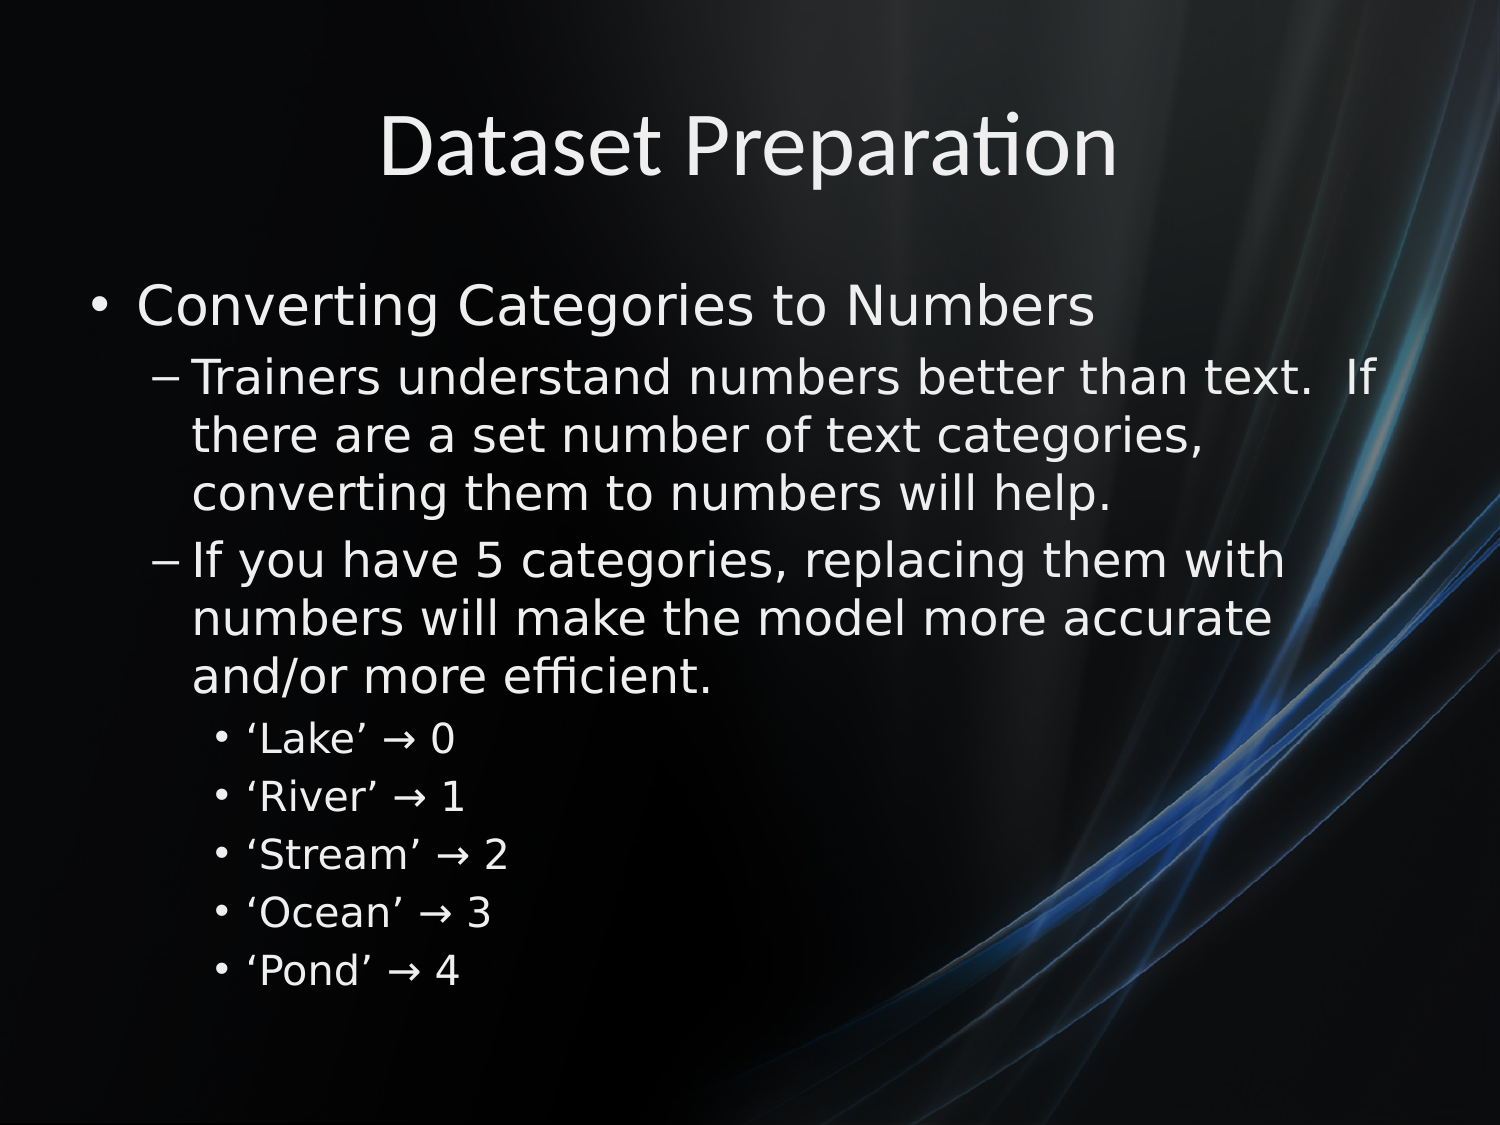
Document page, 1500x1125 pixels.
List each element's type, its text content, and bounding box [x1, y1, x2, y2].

list Converting Categories to Numbers Trainers understand numbers better than text. If there are a set number of text categories, converting them to numbers will help. If you have 5 categories, replacing them with numbers will make the model more accurate and/or more efficient. ‘Lake’ → 0 ‘River’ → 1 ‘Stream’ → 2 ‘Ocean’ → 3 ‘Pond’ → 4 [75, 262, 1425, 1005]
title Dataset Preparation [75, 45, 1425, 233]
picture [0, 0, 1500, 1125]
